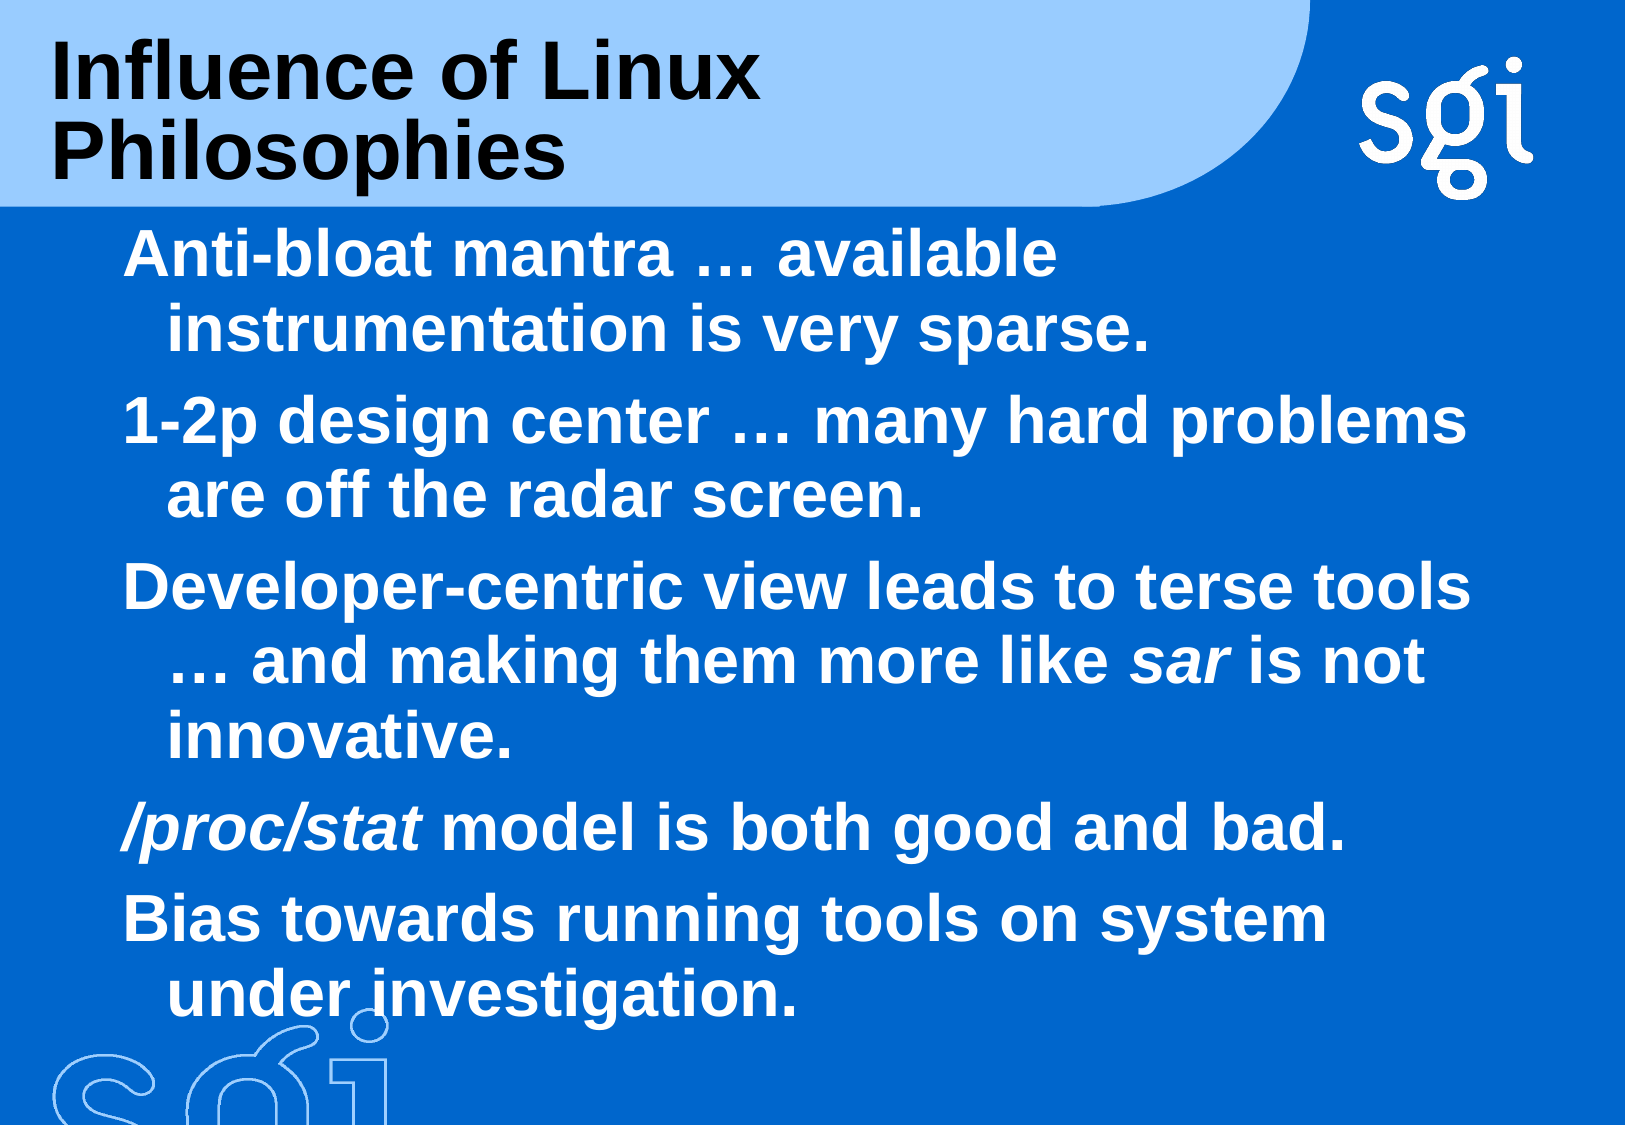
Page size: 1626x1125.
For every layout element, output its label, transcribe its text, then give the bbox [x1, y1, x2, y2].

list Anti-bloat mantra … available instrumentation is very sparse. 1-2p design center … many hard problems are off the radar screen. Developer-centric view leads to terse tools … and making them more like sar is not innovative. /proc/stat model is both good and bad. Bias towards running tools on system under investigation. [90, 209, 1521, 1090]
title Influence of Linux Philosophies [36, 24, 1318, 208]
